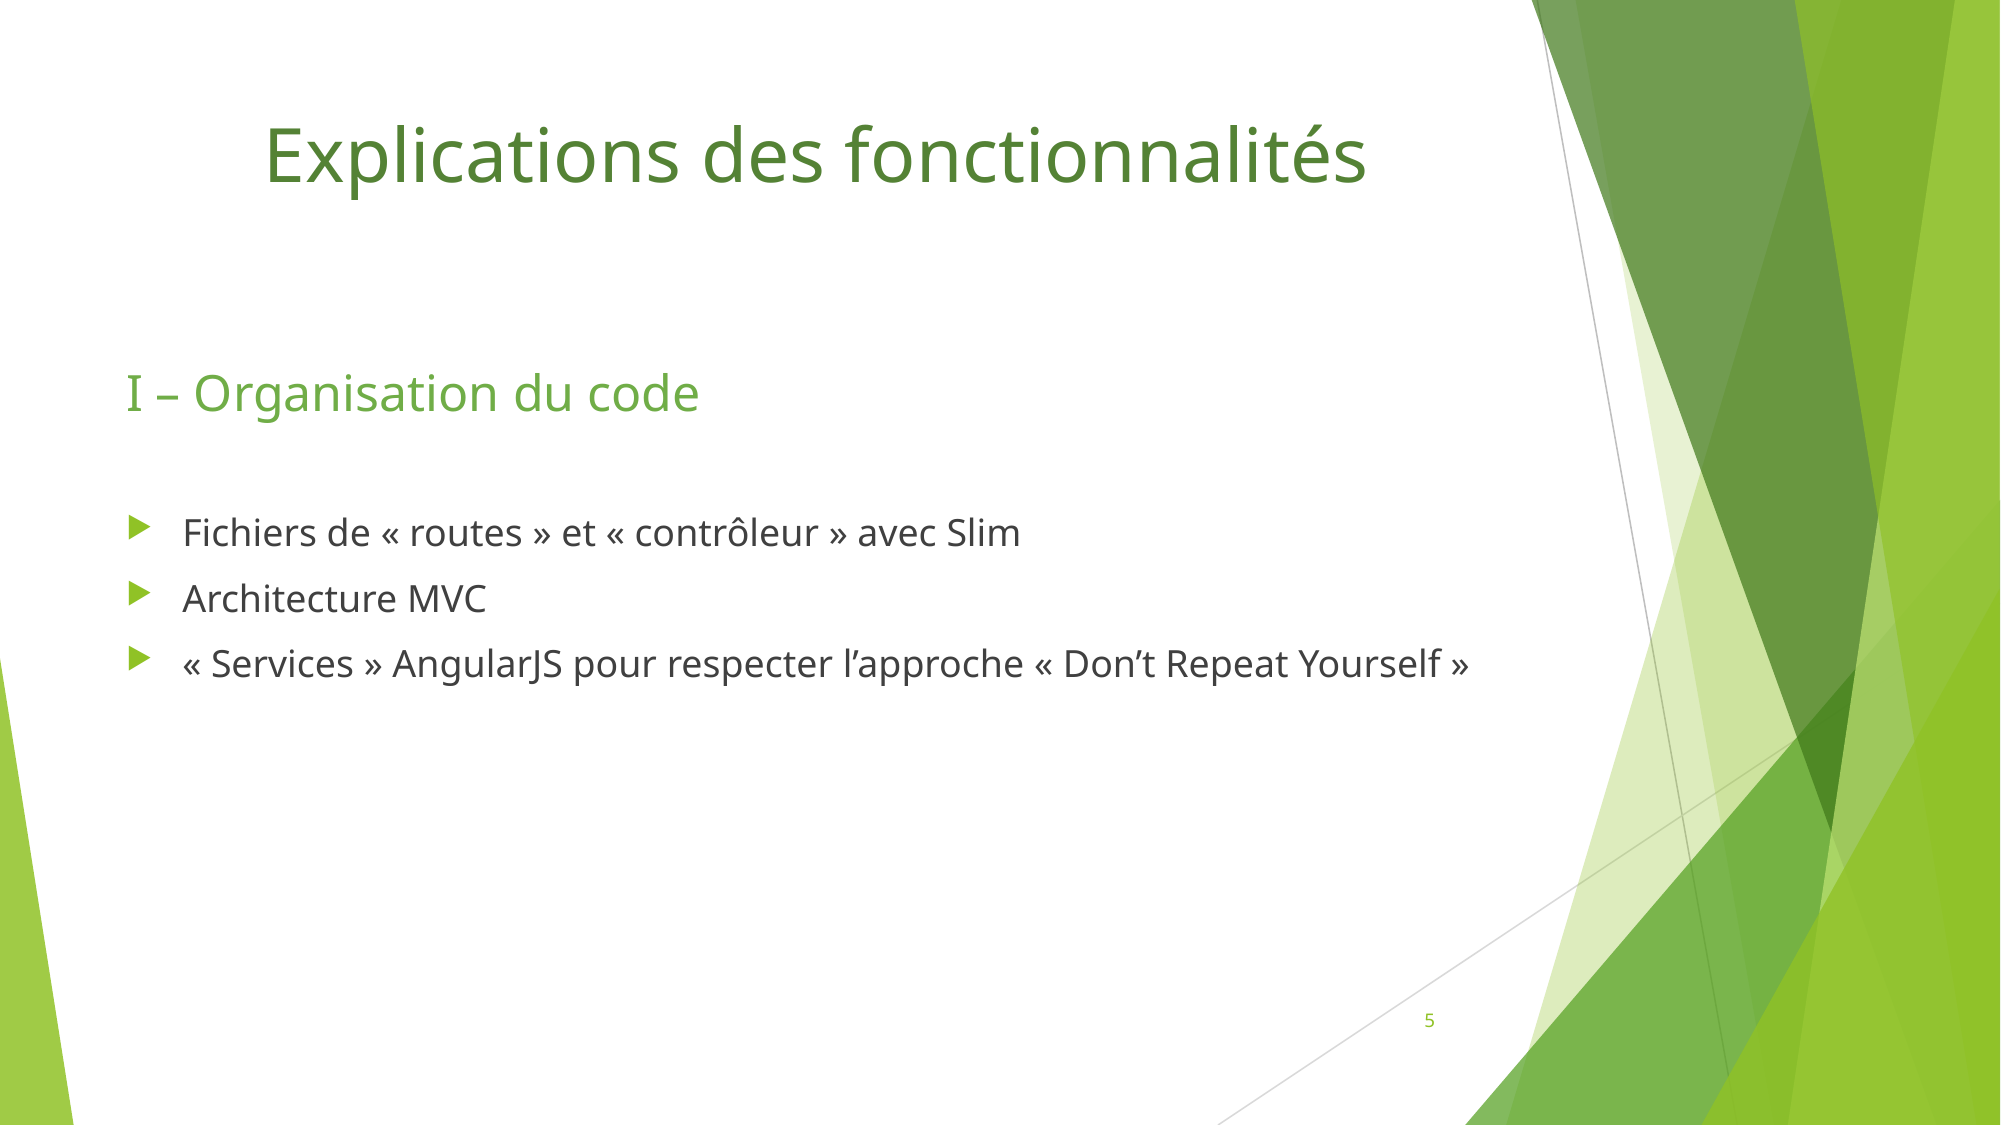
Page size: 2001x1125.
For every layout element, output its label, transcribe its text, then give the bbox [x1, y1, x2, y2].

title Explications des fonctionnalités [111, 99, 1522, 317]
text_box [1409, 991, 1522, 1051]
list I – Organisation du code Fichiers de « routes » et « contrôleur » avec Slim Architecture MVC « Services » AngularJS pour respecter l’approche « Don’t Repeat Yourself » [111, 354, 1522, 992]
